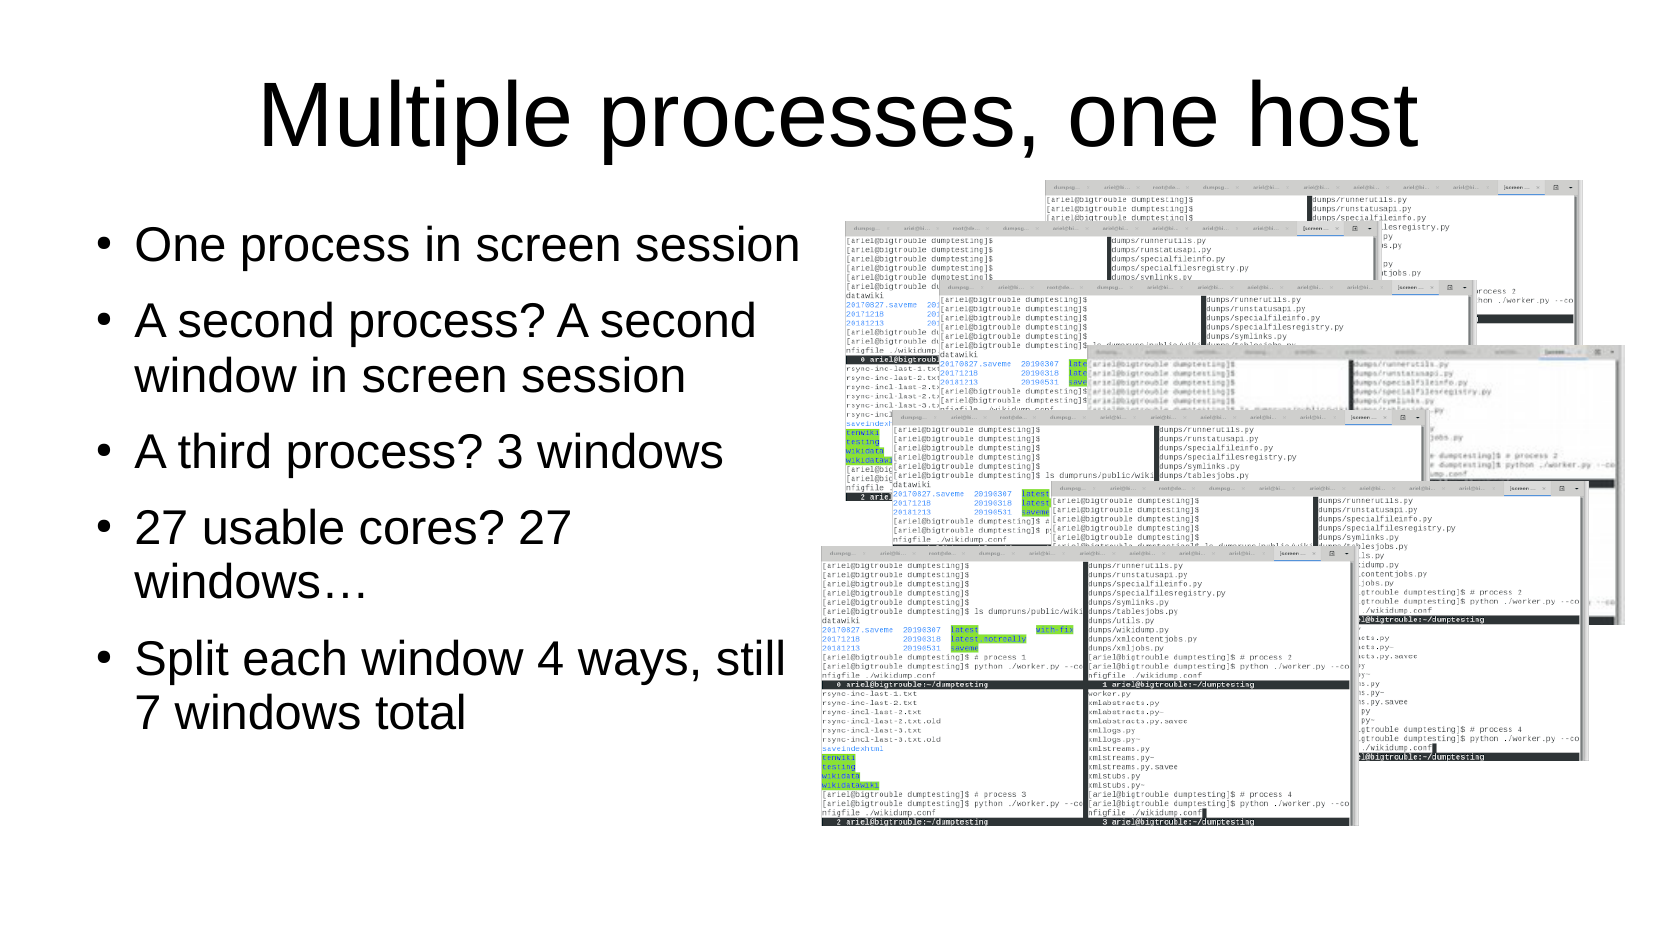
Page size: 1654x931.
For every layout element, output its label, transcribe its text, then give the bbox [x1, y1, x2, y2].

list One process in screen session A second process? A second window in screen session A third process? 3 windows 27 usable cores? 27 windows… Split each window 4 ways, still 7 windows total [82, 217, 809, 758]
title Multiple processes, one host [82, 37, 1571, 193]
picture [821, 180, 1625, 826]
